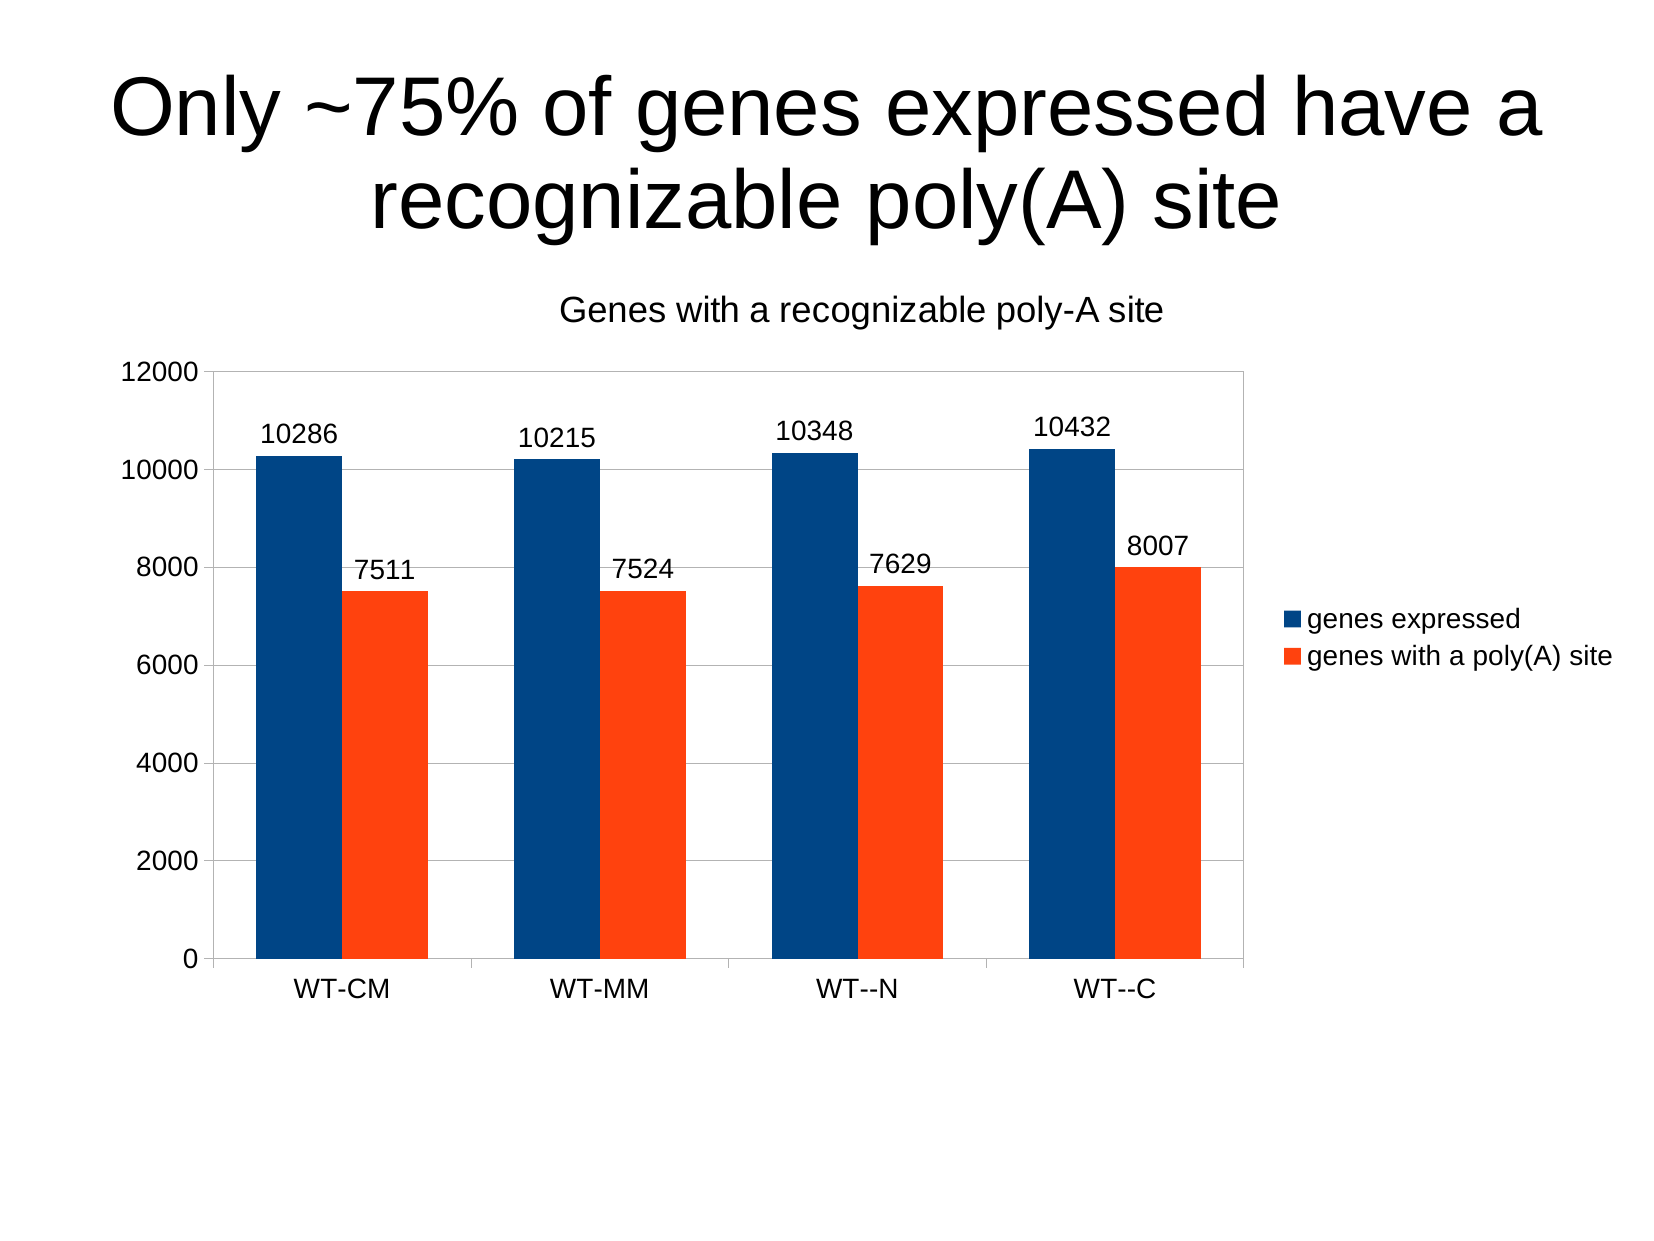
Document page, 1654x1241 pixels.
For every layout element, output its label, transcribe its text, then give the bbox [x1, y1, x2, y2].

chart [89, 255, 1636, 1021]
title Only ~75% of genes expressed have a recognizable poly(A) site [82, 49, 1571, 257]
